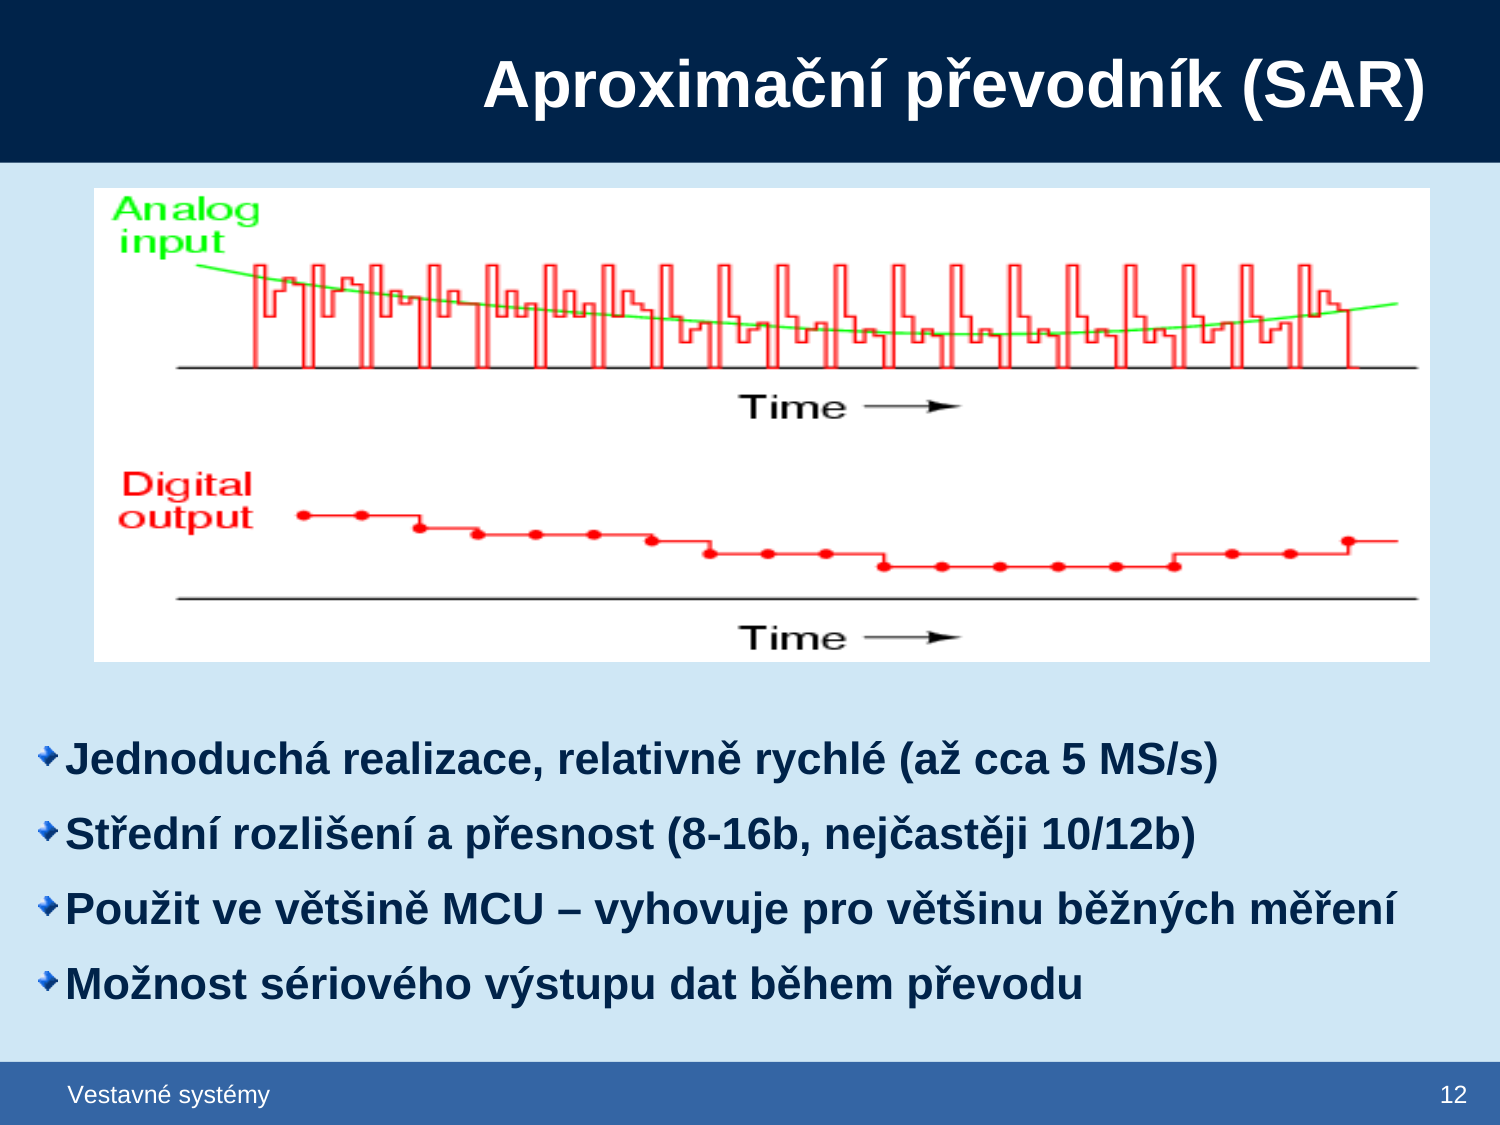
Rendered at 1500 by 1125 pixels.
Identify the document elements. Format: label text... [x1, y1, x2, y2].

list Jednoduchá realizace, relativně rychlé (až cca 5 MS/s) Střední rozlišení a přesnost (8-16b, nejčastěji 10/12b) Použit ve většině MCU – vyhovuje pro většinu běžných měření Možnost sériového výstupu dat během převodu [23, 696, 1424, 1041]
title Aproximační převodník (SAR) [47, 0, 1443, 164]
picture [94, 188, 1430, 662]
